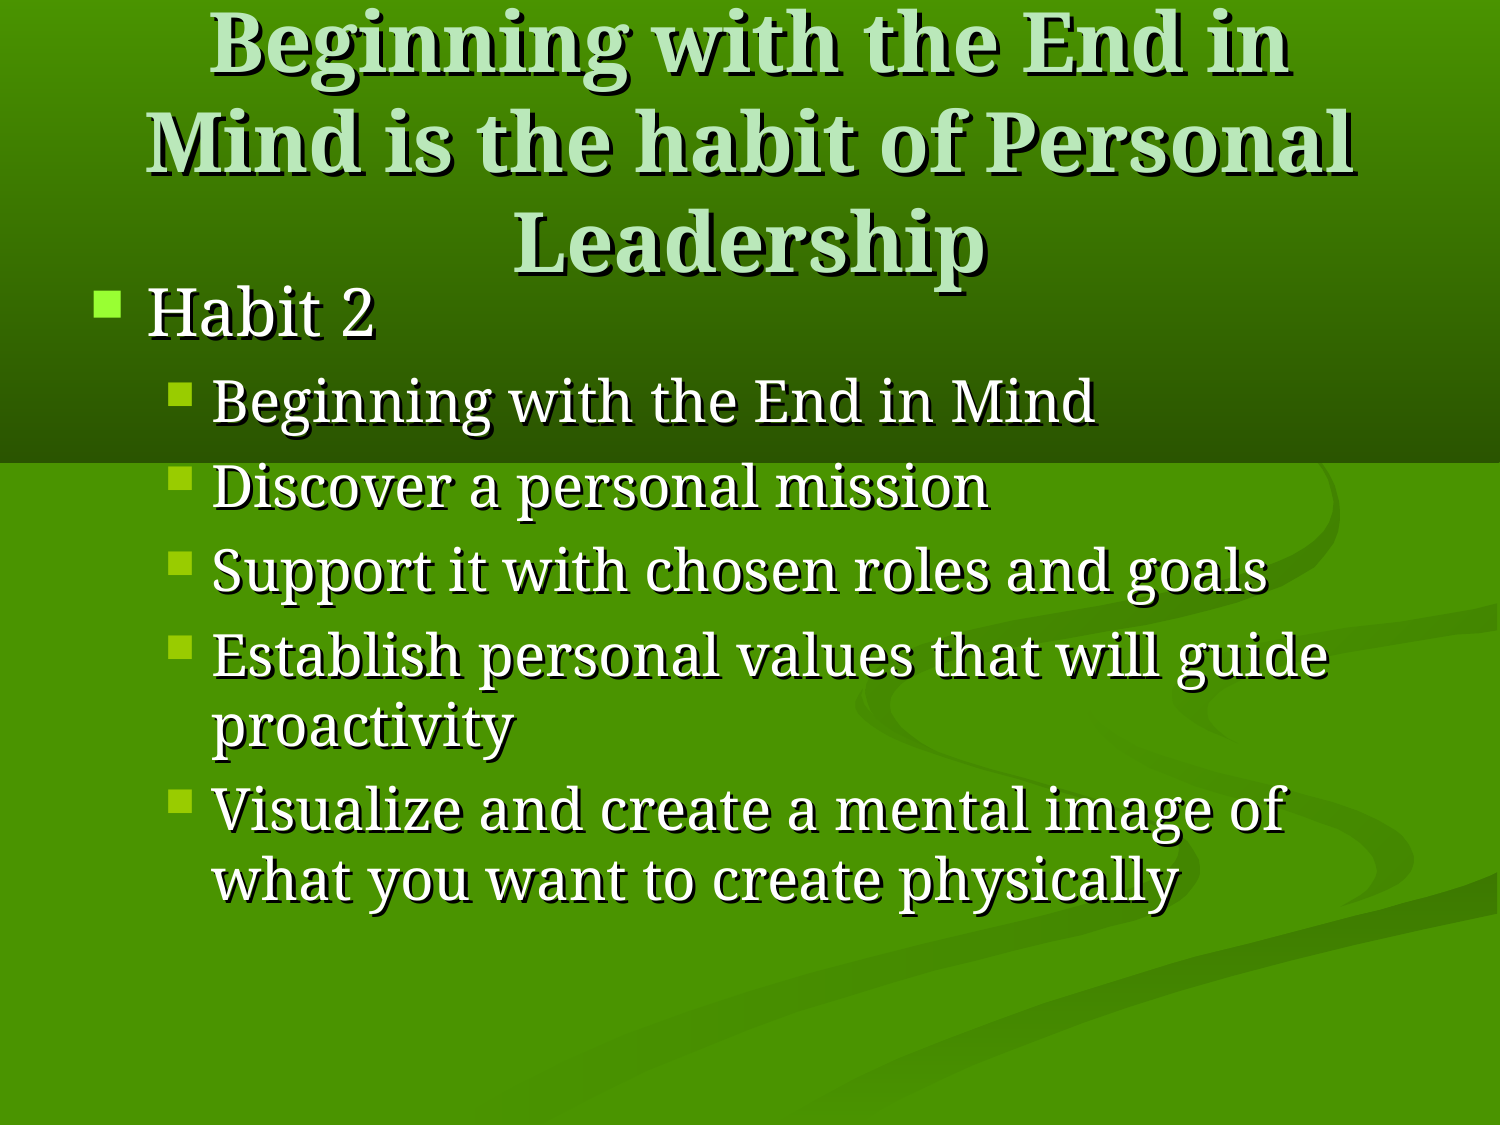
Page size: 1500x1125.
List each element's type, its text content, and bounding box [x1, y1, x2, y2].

title Beginning with the End in Mind is the habit of Personal Leadership [75, 0, 1426, 262]
list Habit 2 Beginning with the End in Mind Discover a personal mission Support it with chosen roles and goals Establish personal values that will guide proactivity Visualize and create a mental image of what you want to create physically [75, 262, 1426, 1006]
